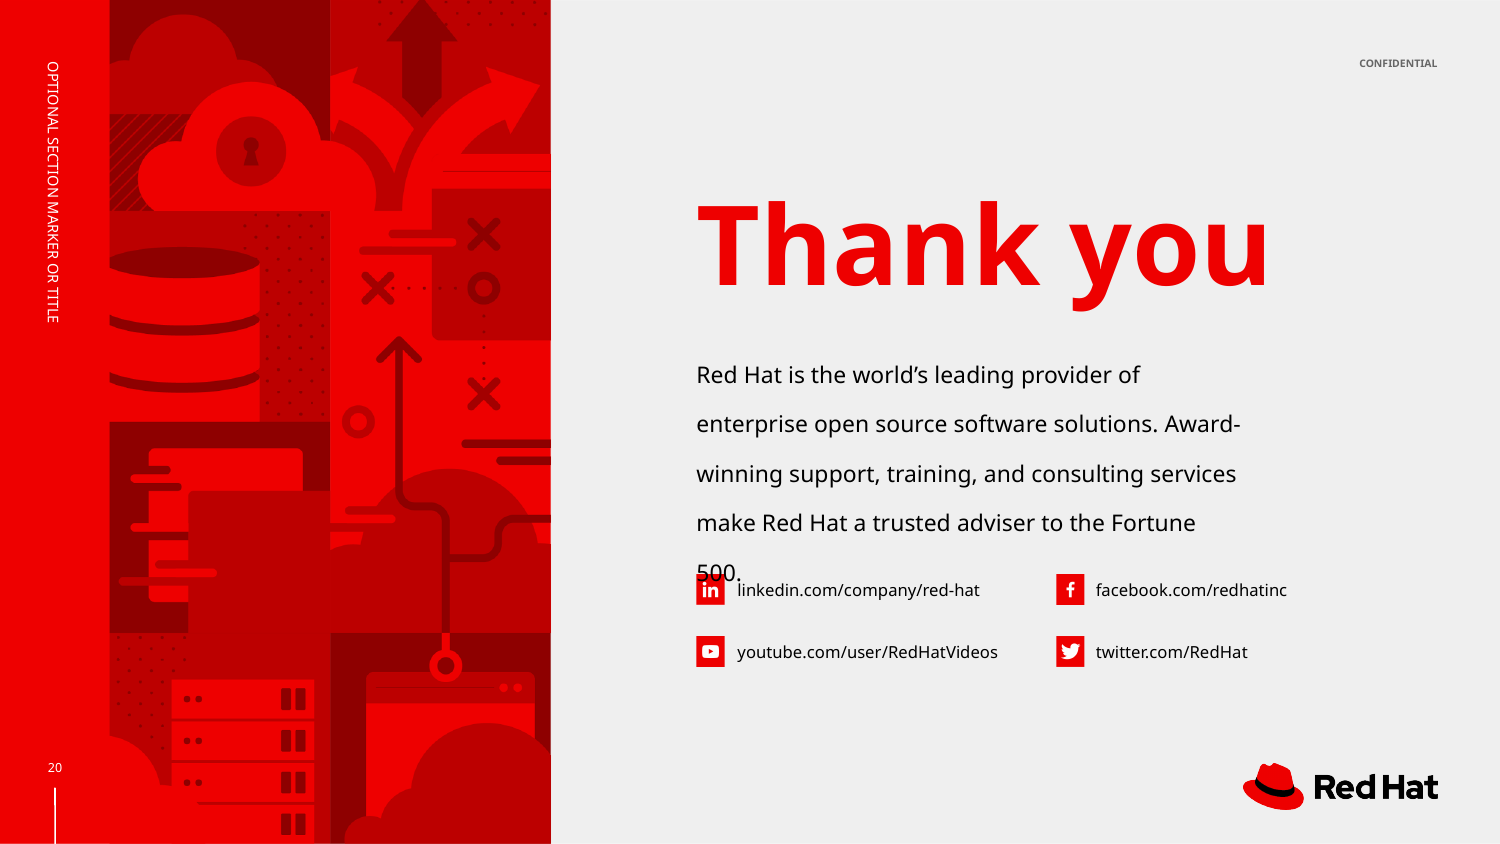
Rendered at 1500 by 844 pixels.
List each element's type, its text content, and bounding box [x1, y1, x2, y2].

slide_number <number> [10, 759, 101, 777]
subtitle OPTIONAL SECTION MARKER OR TITLE [0, 0, 108, 634]
picture [0, 0, 1500, 844]
title Thank you [696, 69, 1403, 308]
subtitle Red Hat is the world’s leading provider of enterprise open source software solutions. Award-winning support, training, and consulting services make Red Hat a trusted adviser to the Fortune 500. [696, 338, 1244, 527]
